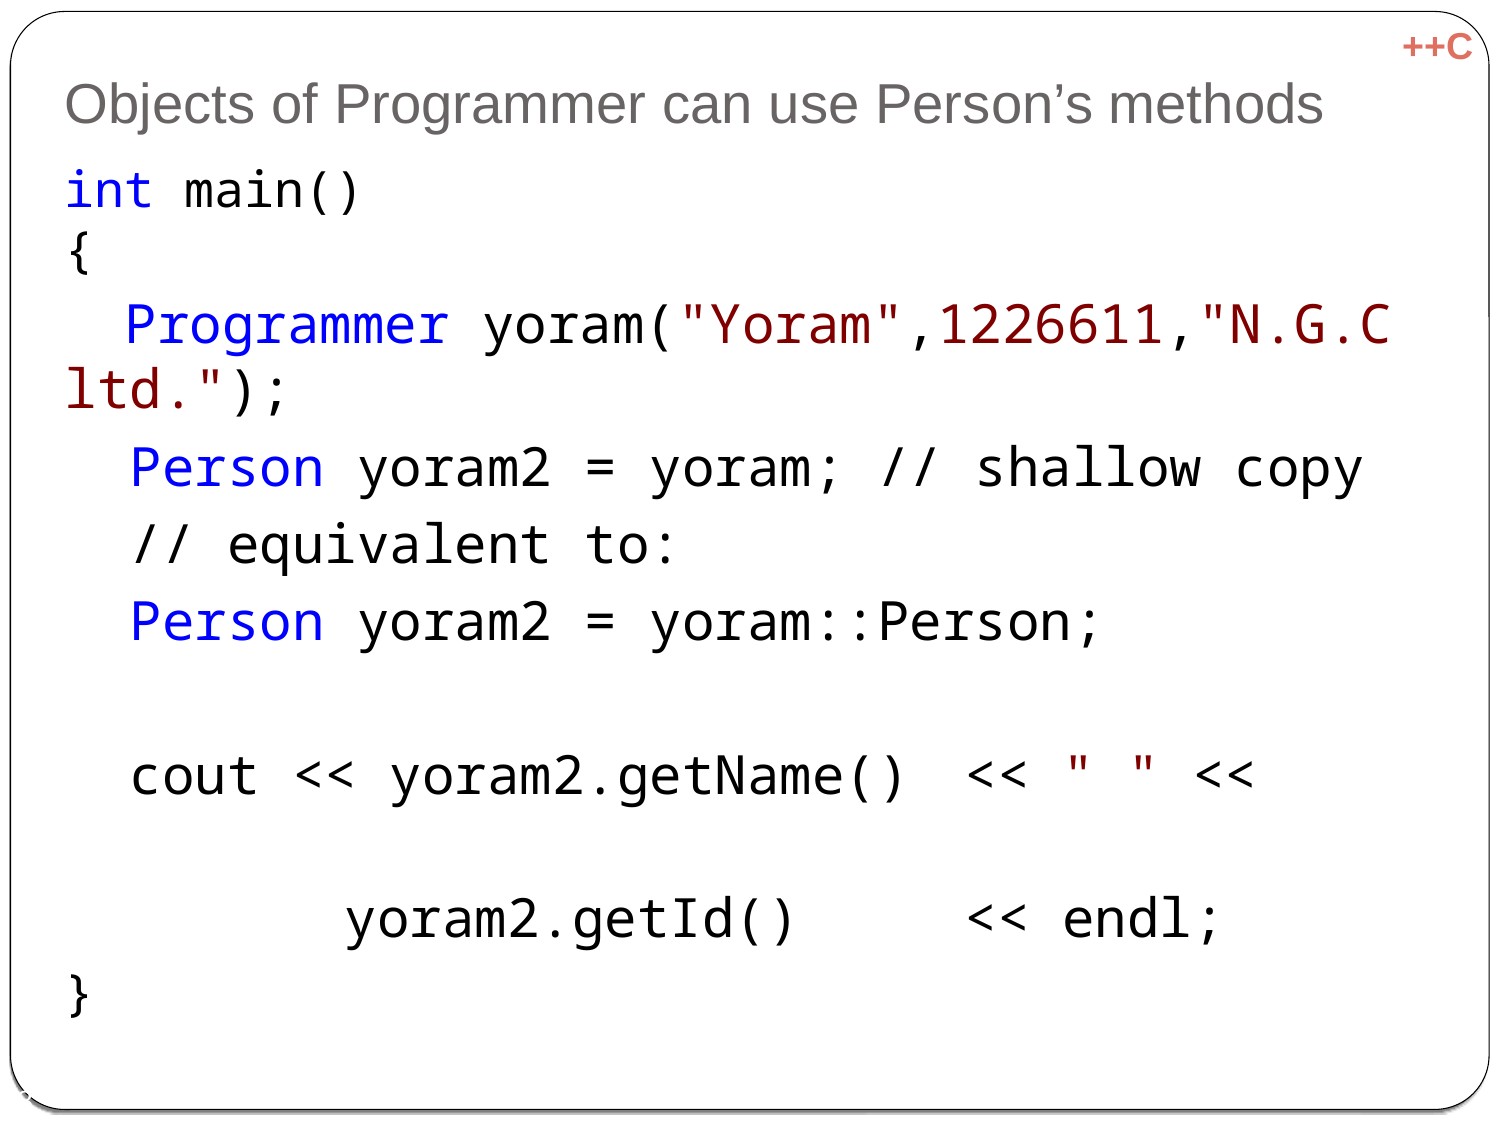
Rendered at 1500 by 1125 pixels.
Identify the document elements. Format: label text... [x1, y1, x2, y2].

title Objects of Programmer can use Person’s methods [50, 45, 1450, 149]
list int main() { Programmer yoram("Yoram",1226611,"N.G.C ltd."); Person yoram2 = yoram; // shallow copy // equivalent to: Person yoram2 = yoram::Person; cout << yoram2.getName() << " " << yoram2.getId() << endl; } [50, 149, 1450, 1088]
slide_number <number> [0, 1074, 50, 1125]
